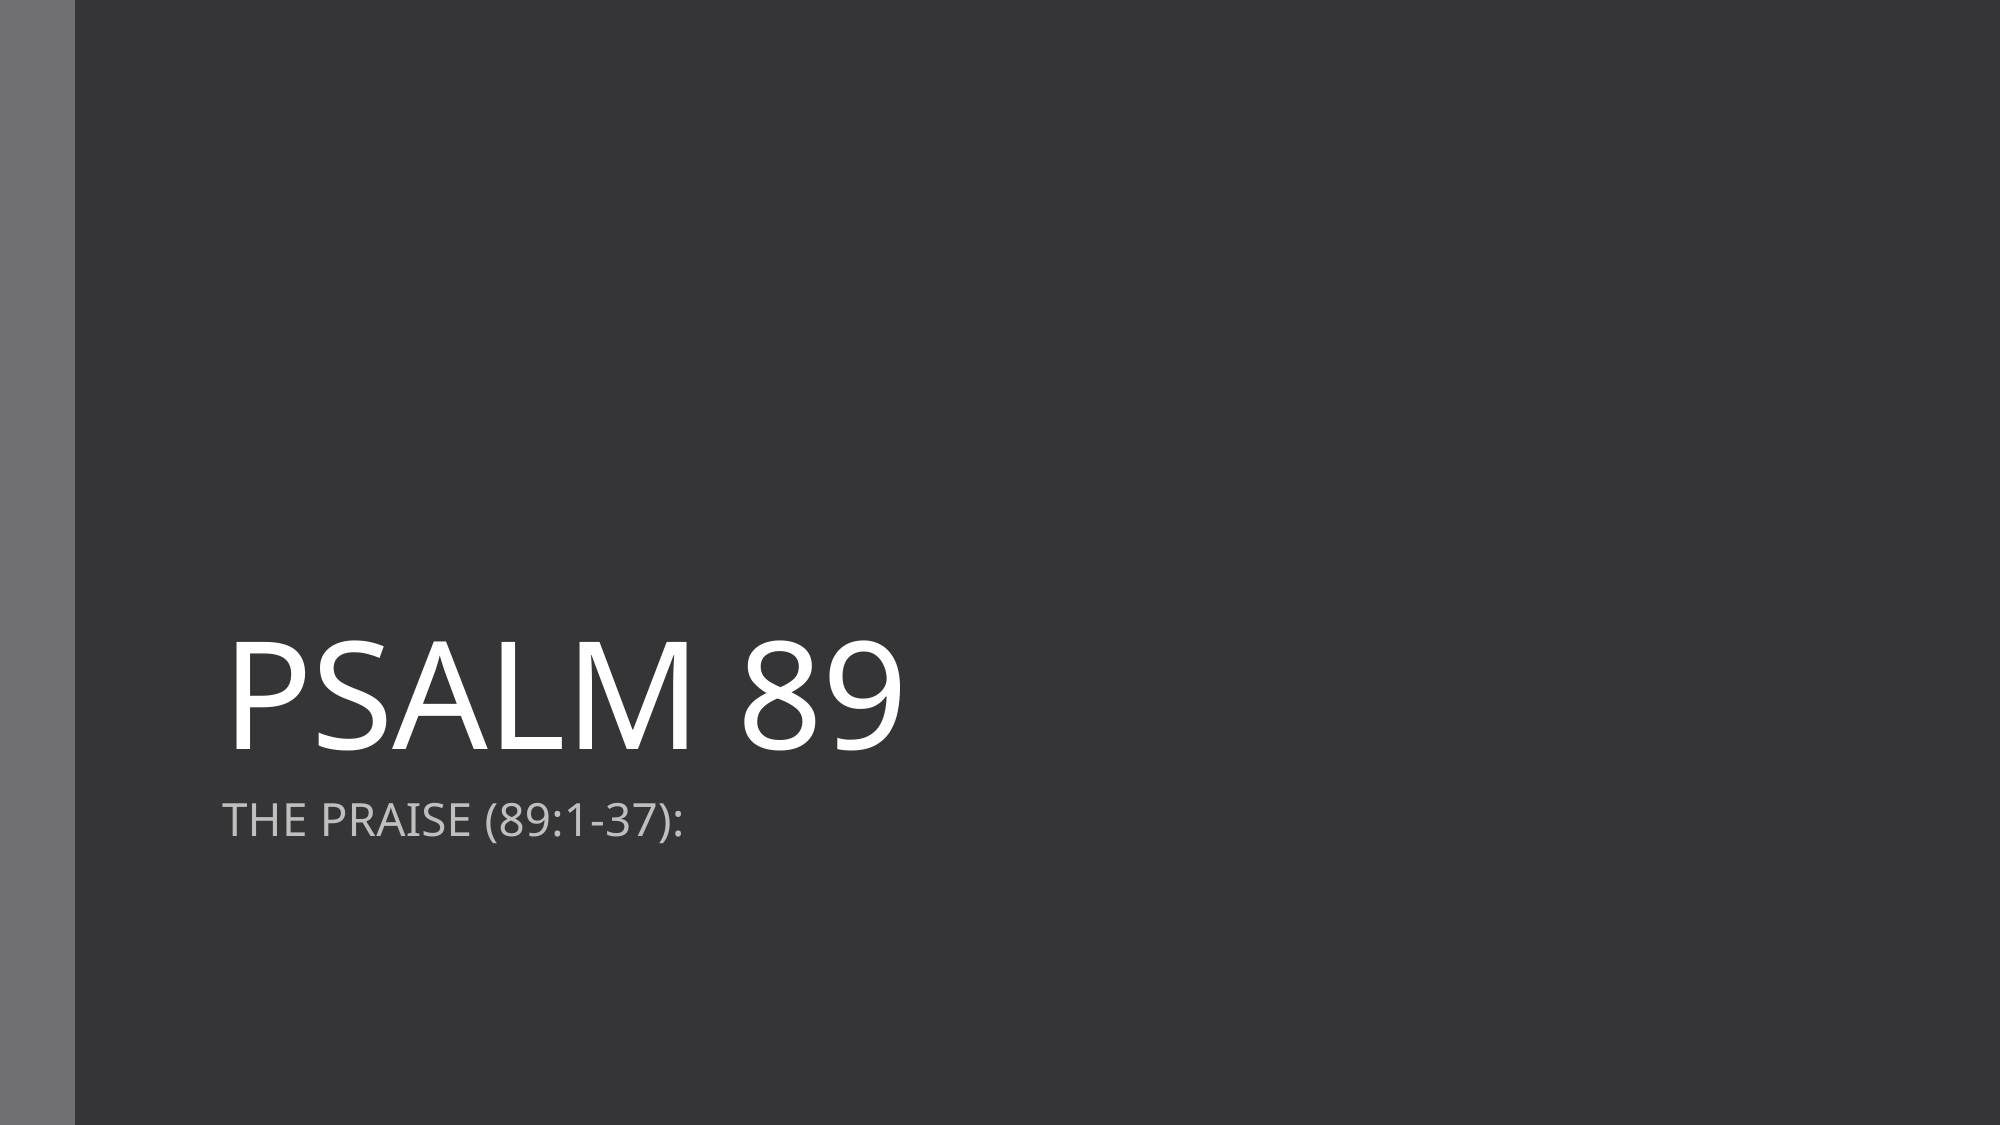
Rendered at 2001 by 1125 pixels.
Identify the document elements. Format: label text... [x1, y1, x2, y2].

subtitle THE PRAISE (89:1-37): [206, 787, 1752, 1066]
title PSALM 89 [206, 124, 1752, 787]
